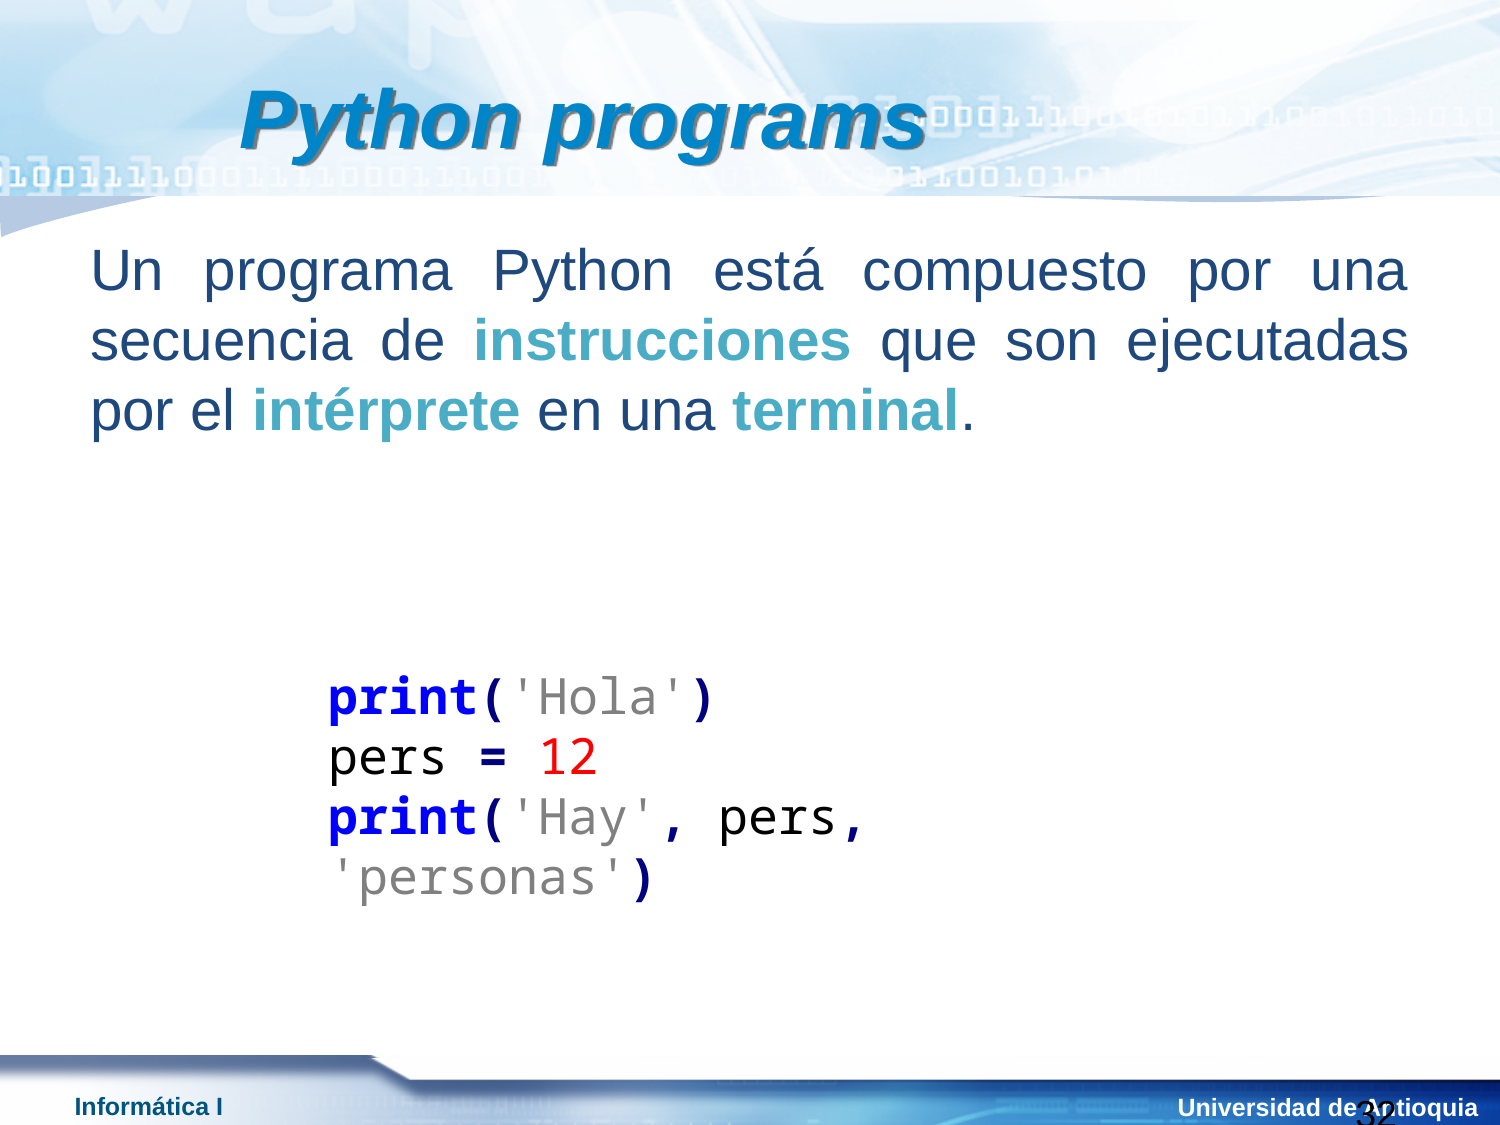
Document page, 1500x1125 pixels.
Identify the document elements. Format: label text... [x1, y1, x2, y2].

title Python programs [224, 57, 1438, 150]
text_box print('Hola') pers = 12 print('Hay', pers, 'personas') [313, 656, 1187, 912]
list Un programa Python está compuesto por una secuencia de instrucciones que son ejecutadas por el intérprete en una terminal. [75, 224, 1425, 622]
picture [0, 1055, 1500, 1125]
slide_number <número> [1340, 1082, 1500, 1125]
picture [1332, 1105, 1337, 1114]
picture [0, 0, 1500, 196]
